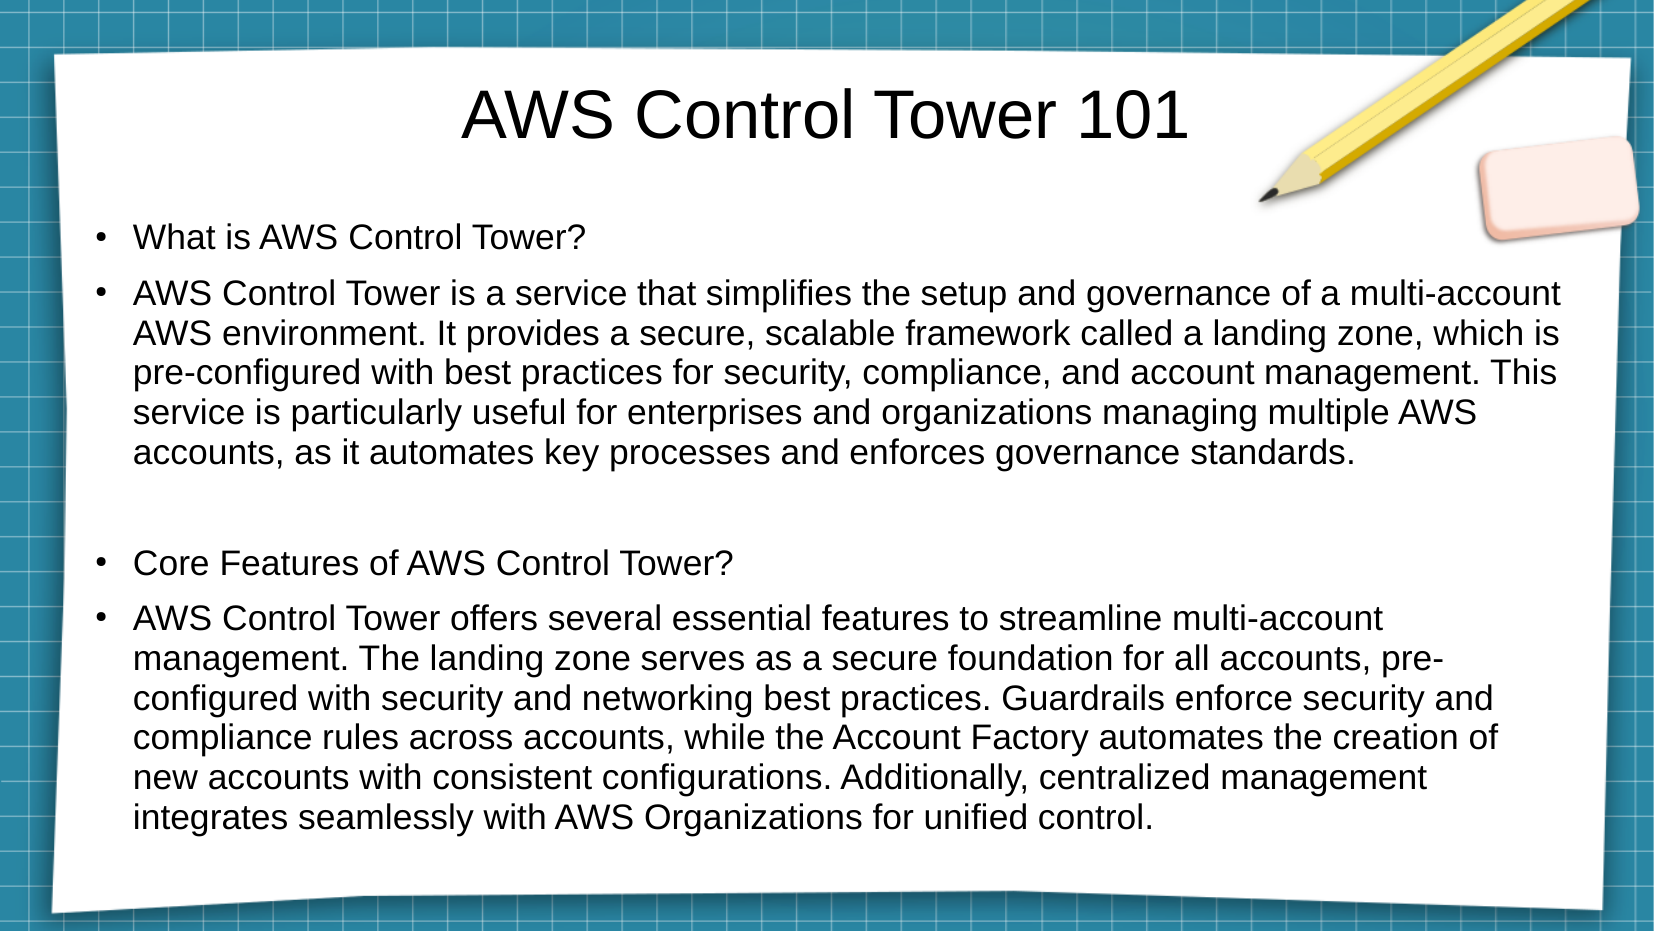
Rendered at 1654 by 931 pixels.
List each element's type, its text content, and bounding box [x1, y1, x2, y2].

picture [0, 0, 1654, 931]
title AWS Control Tower 101 [82, 37, 1571, 193]
list What is AWS Control Tower? AWS Control Tower is a service that simplifies the setup and governance of a multi-account AWS environment. It provides a secure, scalable framework called a landing zone, which is pre-configured with best practices for security, compliance, and account management. This service is particularly useful for enterprises and organizations managing multiple AWS accounts, as it automates key processes and enforces governance standards. Core Features of AWS Control Tower? AWS Control Tower offers several essential features to streamline multi-account management. The landing zone serves as a secure foundation for all accounts, pre-configured with security and networking best practices. Guardrails enforce security and compliance rules across accounts, while the Account Factory automates the creation of new accounts with consistent configurations. Additionally, centralized management integrates seamlessly with AWS Organizations for unified control. [82, 217, 1571, 863]
